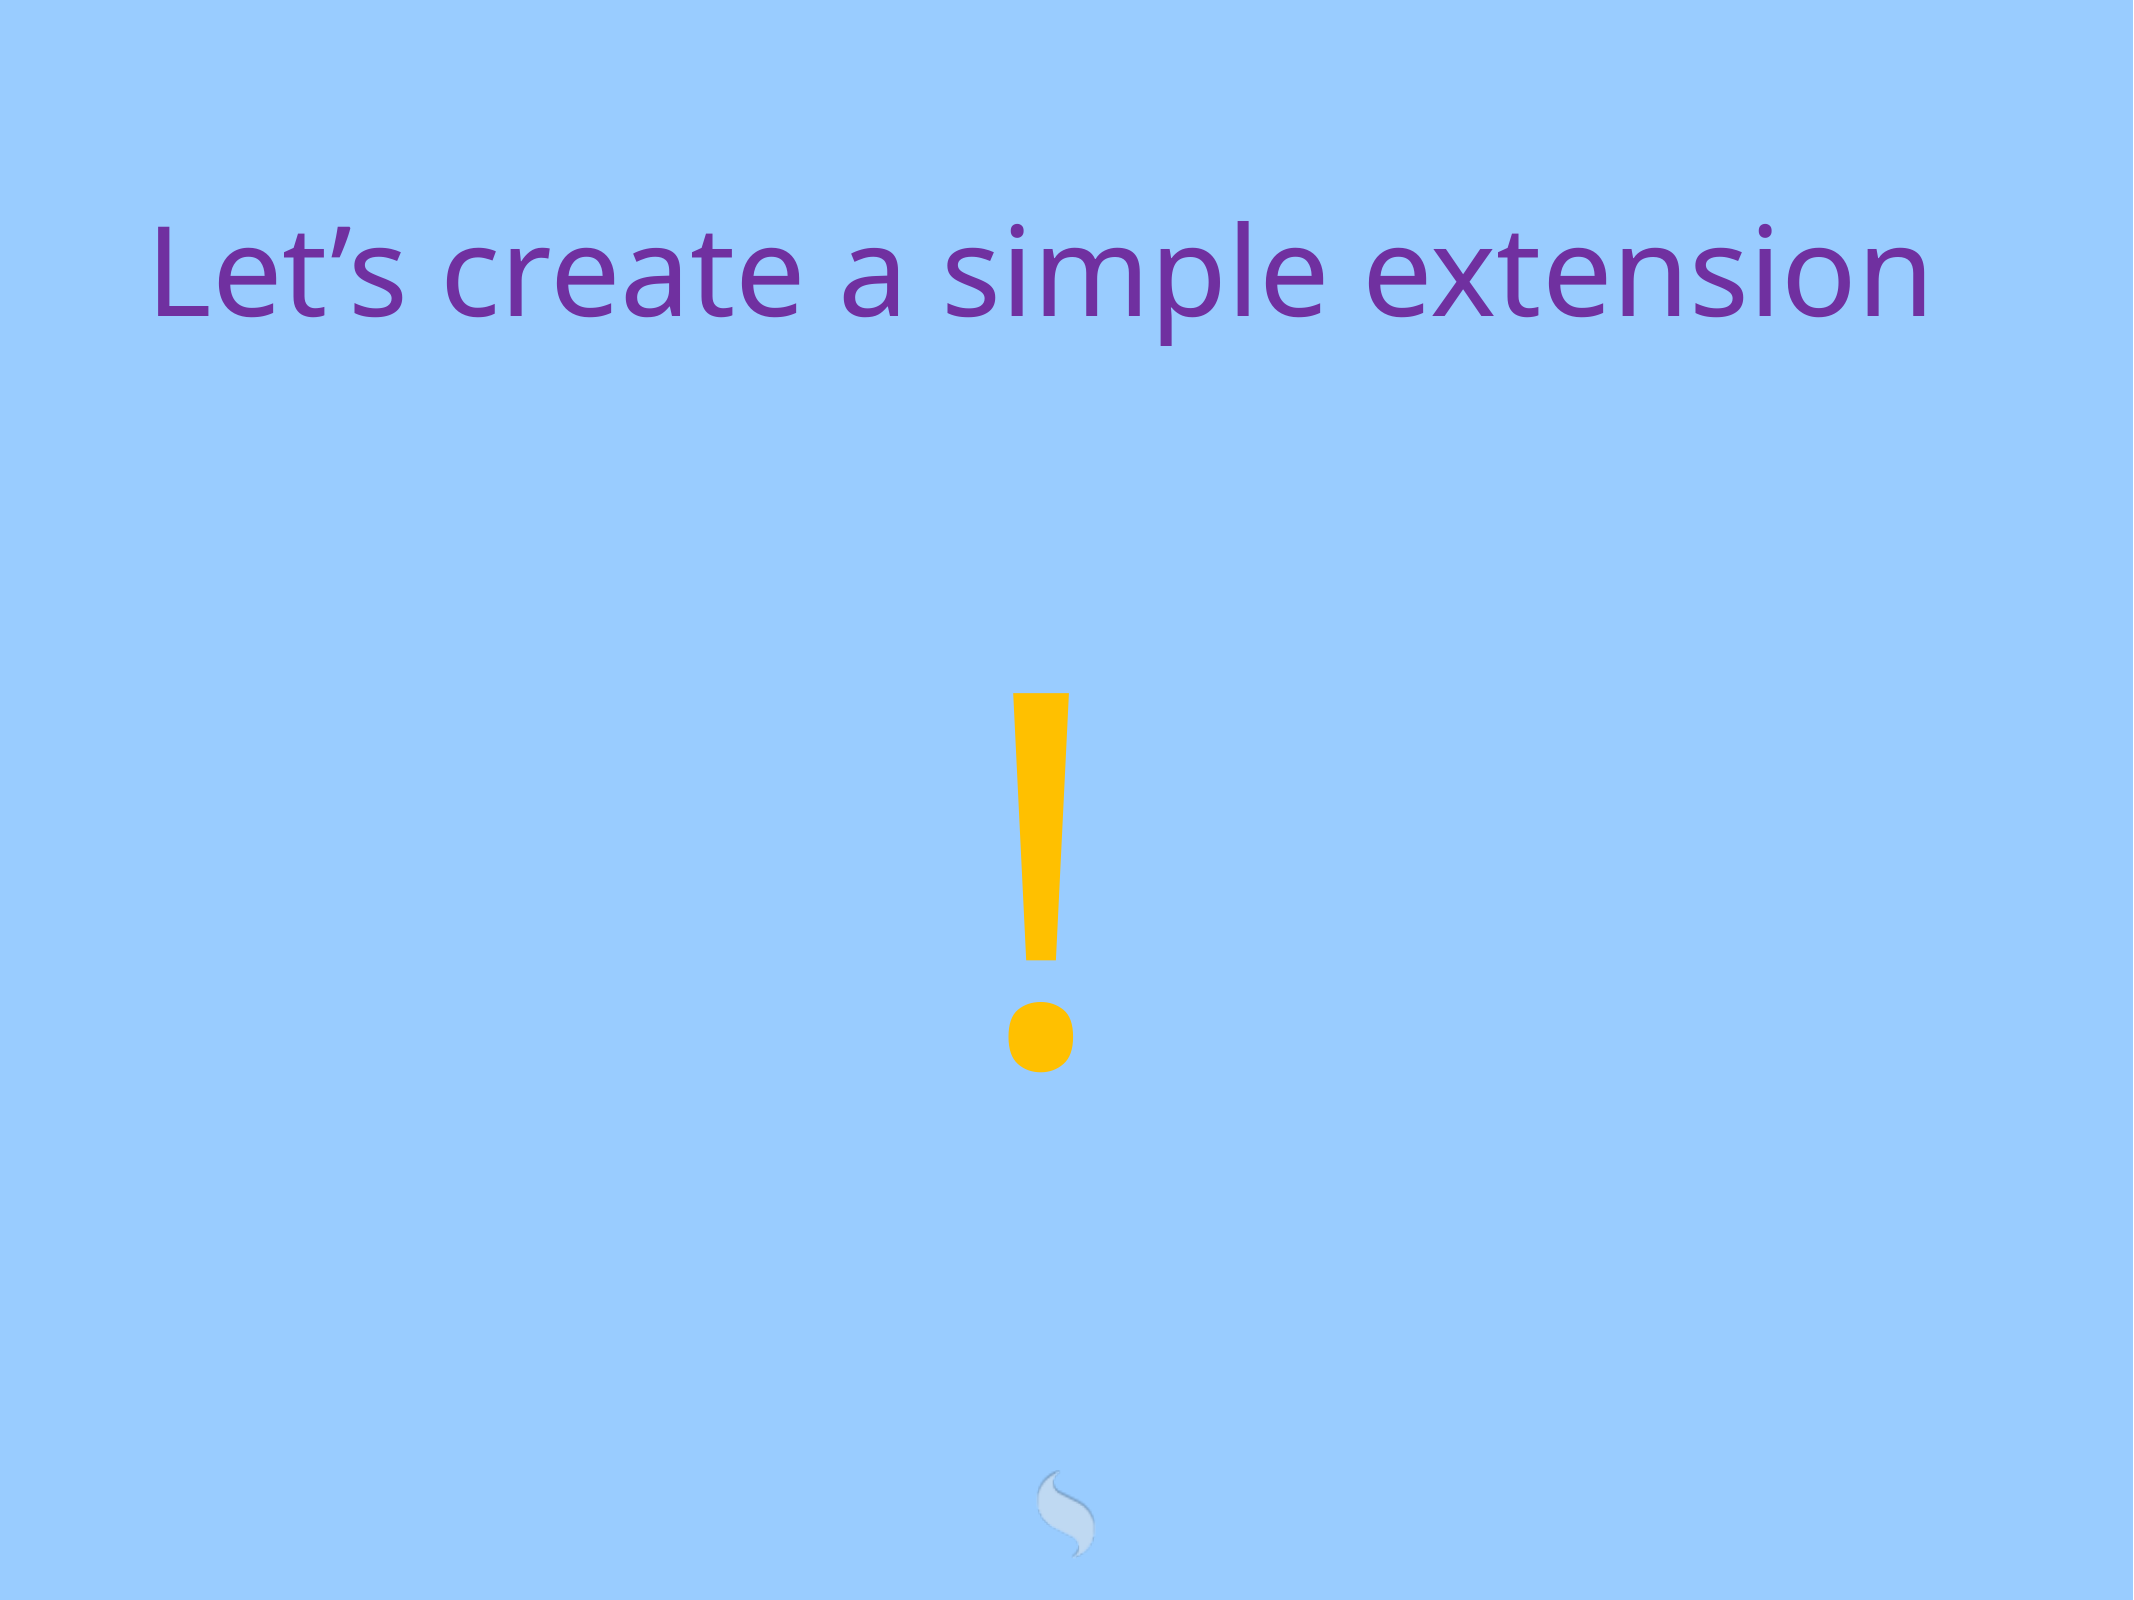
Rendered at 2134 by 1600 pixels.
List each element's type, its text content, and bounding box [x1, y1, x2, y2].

picture [1035, 1470, 1098, 1561]
text_box ! [912, 537, 1171, 1178]
text_box Let’s create a simple extension [116, 112, 1967, 350]
